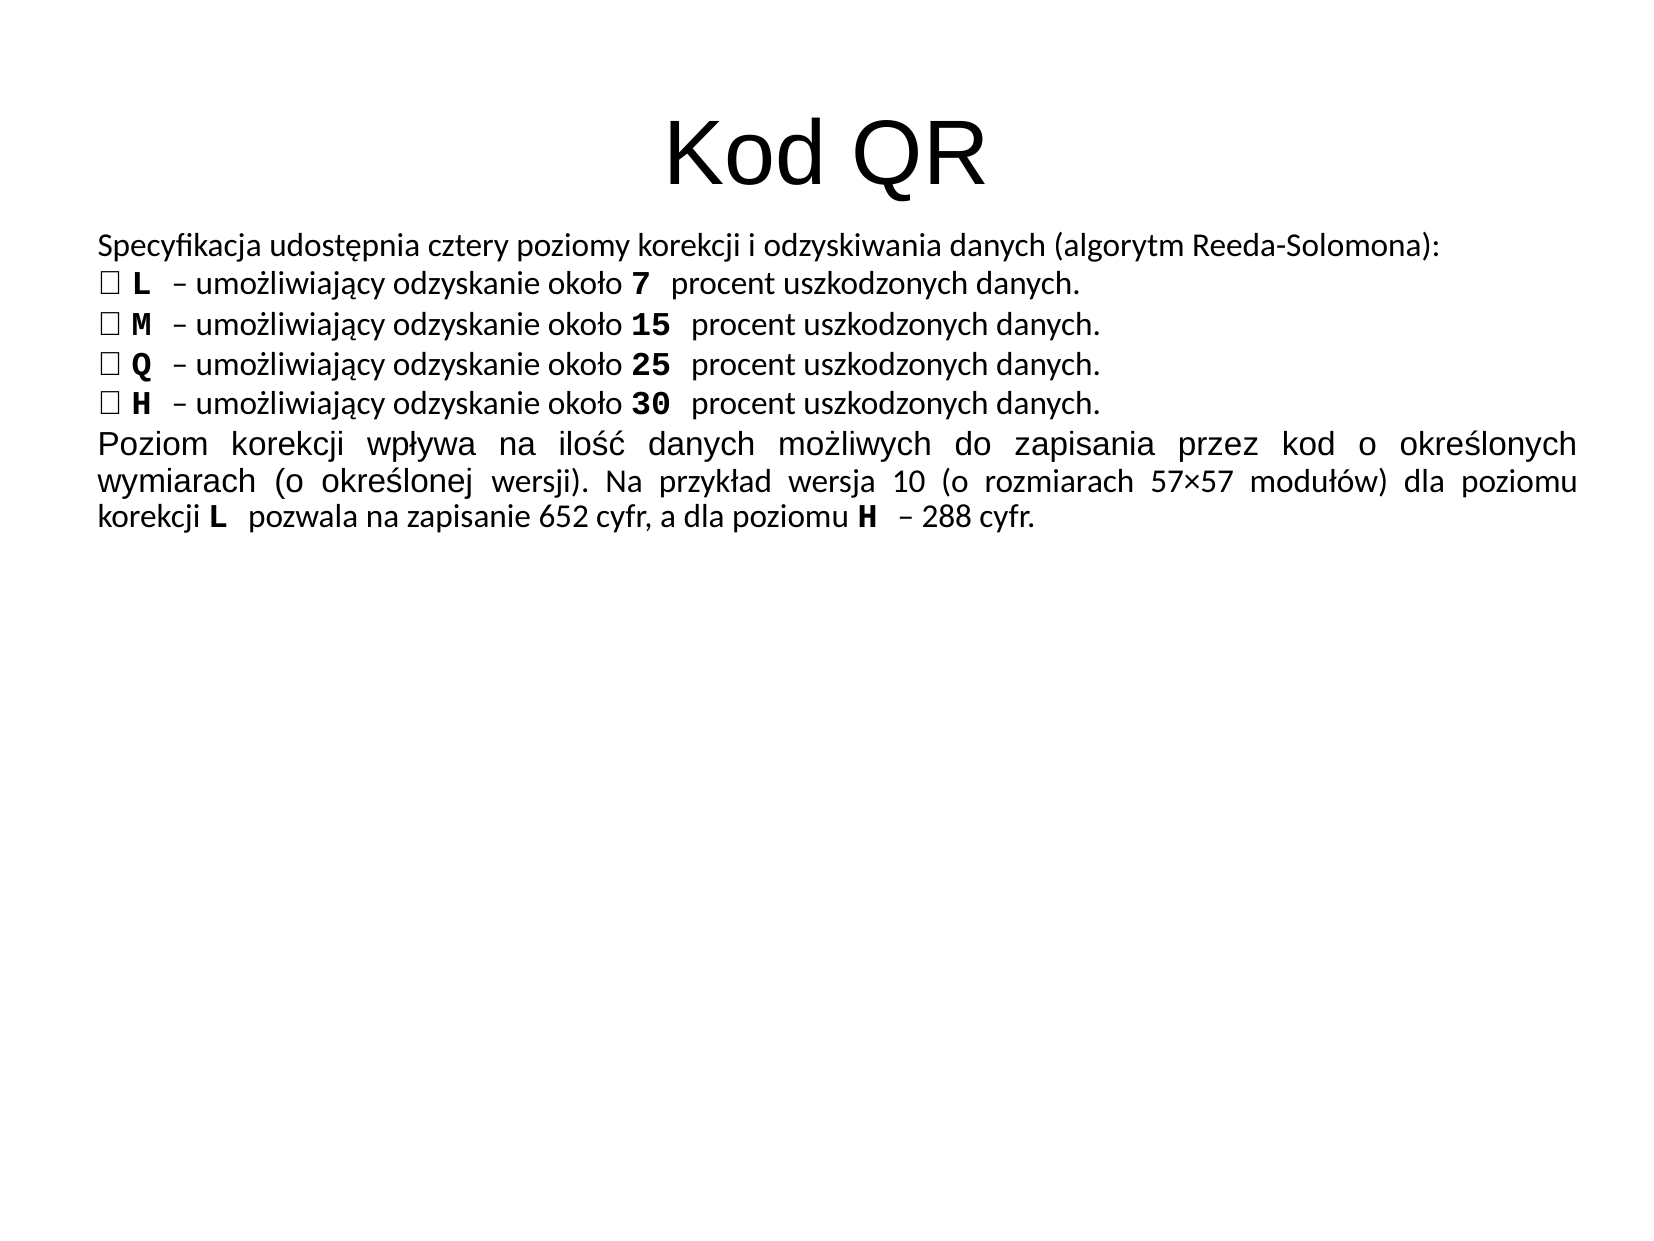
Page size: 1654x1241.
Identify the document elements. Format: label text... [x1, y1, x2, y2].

text_box Specyfikacja udostępnia cztery poziomy korekcji i odzyskiwania danych (algorytm Reeda-Solomona):  L – umożliwiający odzyskanie około 7 procent uszkodzonych danych.  M – umożliwiający odzyskanie około 15 procent uszkodzonych danych.  Q – umożliwiający odzyskanie około 25 procent uszkodzonych danych.  H – umożliwiający odzyskanie około 30 procent uszkodzonych danych. Poziom korekcji wpływa na ilość danych możliwych do zapisania przez kod o określonych wymiarach (o określonej wersji). Na przykład wersja 10 (o rozmiarach 57×57 modułów) dla poziomu korekcji L pozwala na zapisanie 652 cyfr, a dla poziomu H – 288 cyfr. [82, 224, 1595, 839]
title Kod QR [82, 49, 1571, 224]
